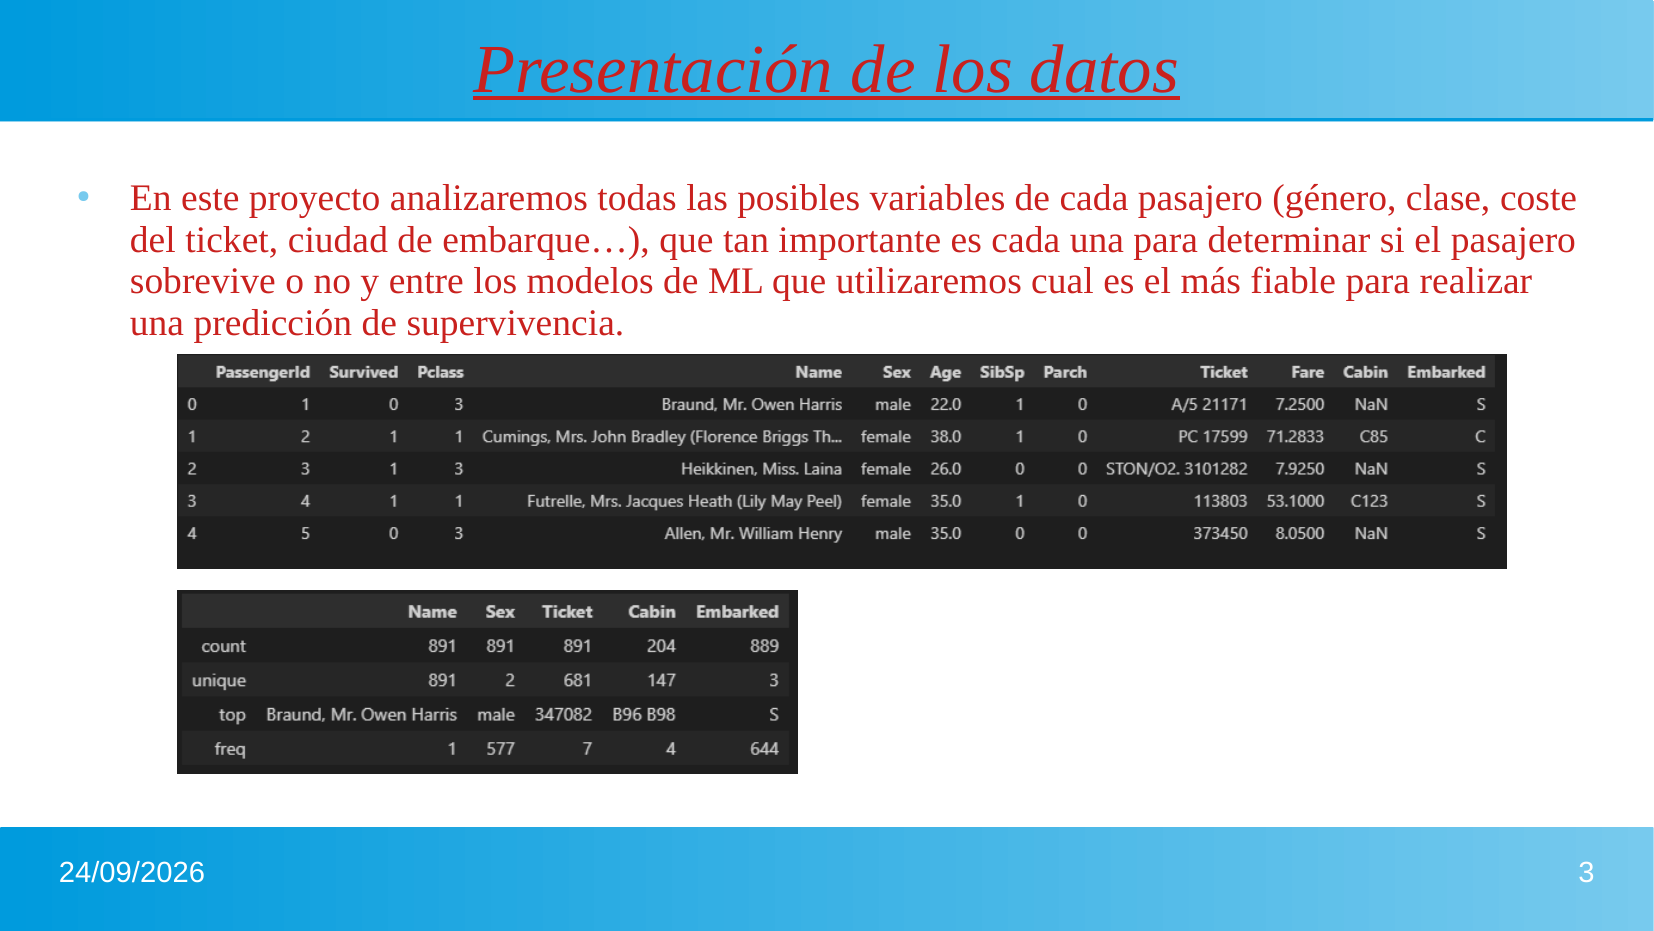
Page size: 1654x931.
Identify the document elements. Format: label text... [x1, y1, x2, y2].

list En este proyecto analizaremos todas las posibles variables de cada pasajero (género, clase, coste del ticket, ciudad de embarque…), que tan importante es cada una para determinar si el pasajero sobrevive o no y entre los modelos de ML que utilizaremos cual es el más fiable para realizar una predicción de supervivencia. [59, 177, 1595, 768]
picture [177, 354, 1507, 570]
title Presentación de los datos [59, 29, 1595, 108]
picture [177, 590, 798, 774]
